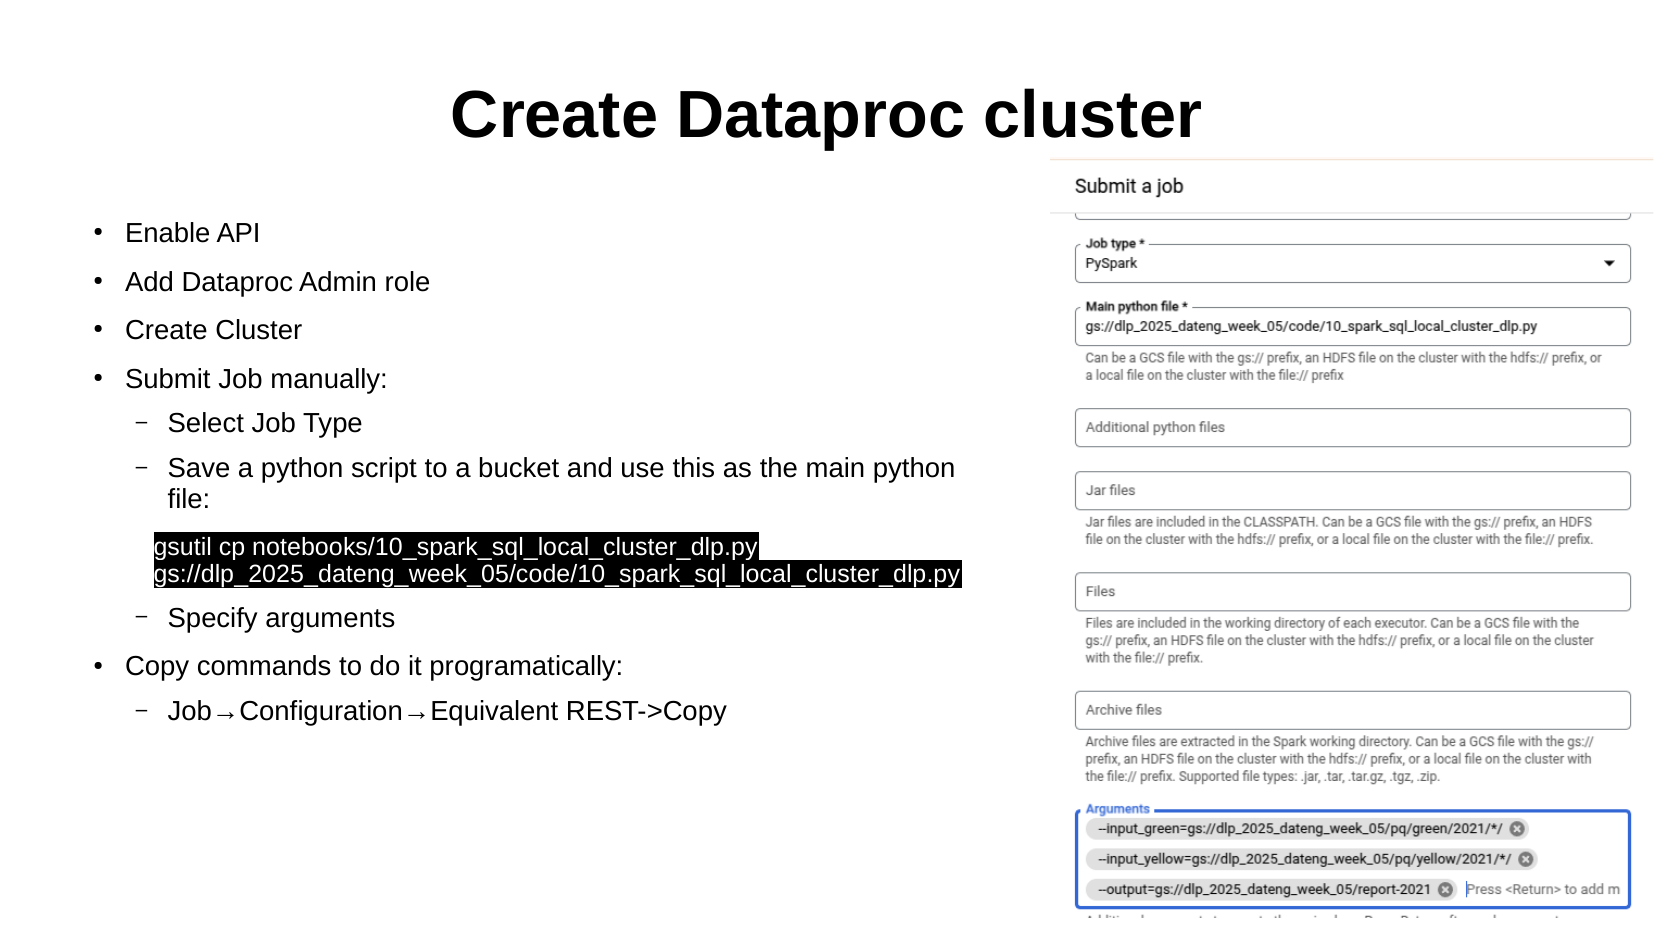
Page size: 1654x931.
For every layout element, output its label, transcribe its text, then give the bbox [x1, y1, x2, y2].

list Enable API Add Dataproc Admin role Create Cluster Submit Job manually: Select Job Type Save a python script to a bucket and use this as the main python file: gsutil cp notebooks/10_spark_sql_local_cluster_dlp.py gs://dlp_2025_dateng_week_05/code/10_spark_sql_local_cluster_dlp.py Specify arguments Copy commands to do it programatically: Job→Configuration→Equivalent REST->Copy [82, 217, 976, 758]
title Create Dataproc cluster [82, 37, 1571, 193]
picture [1050, 157, 1654, 918]
